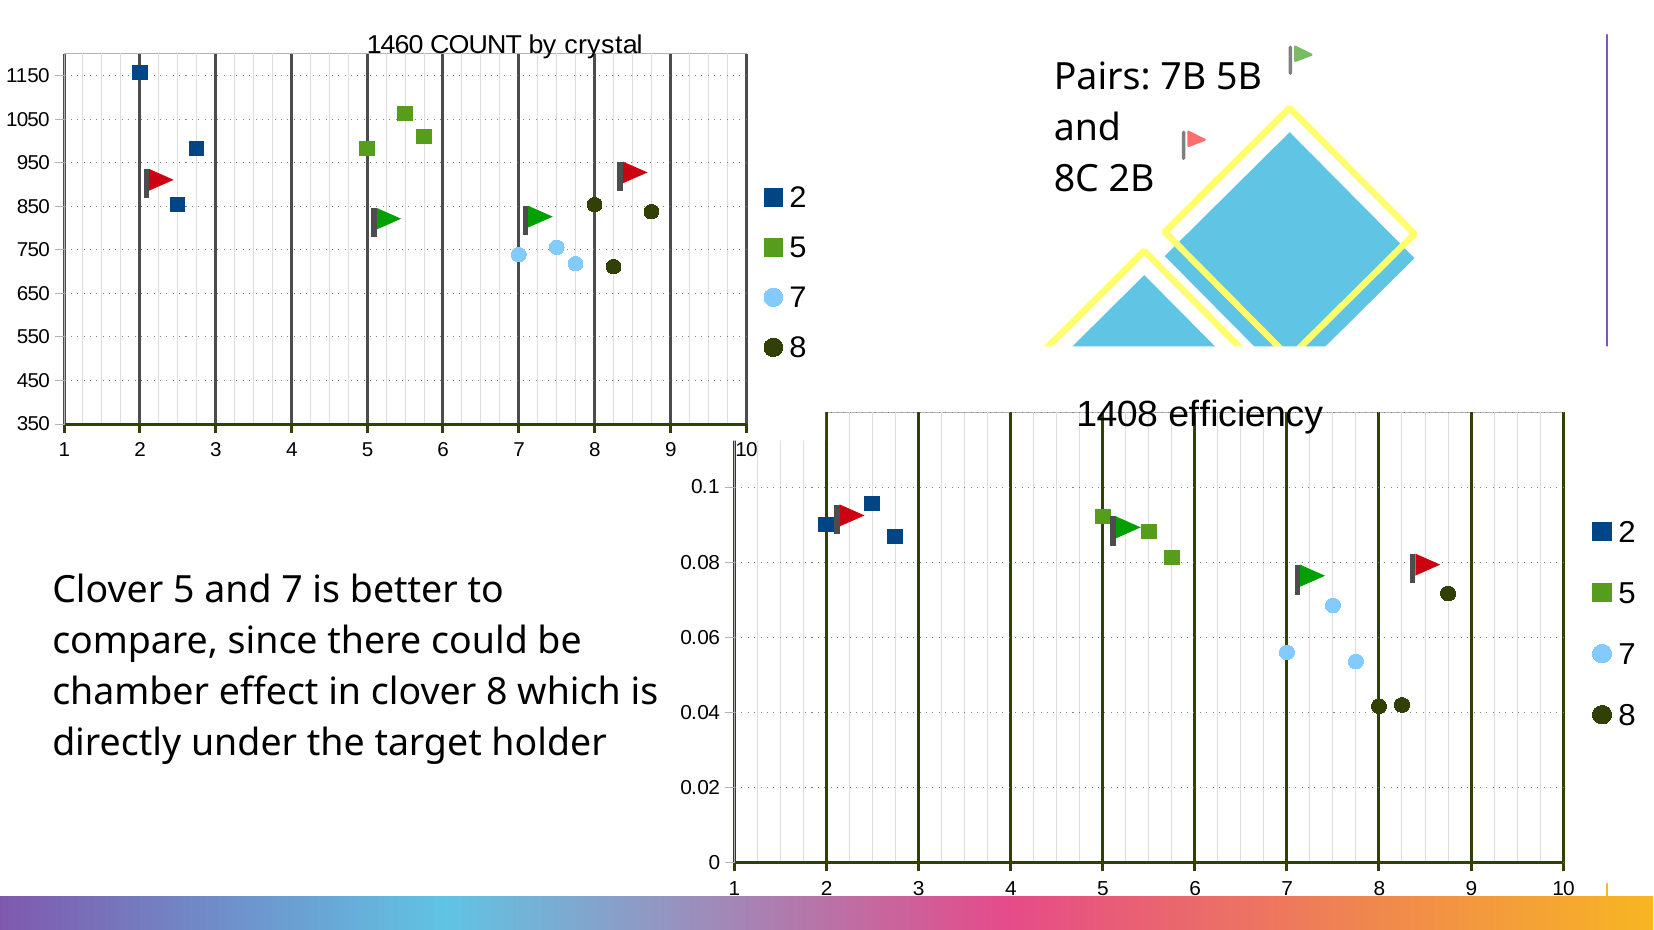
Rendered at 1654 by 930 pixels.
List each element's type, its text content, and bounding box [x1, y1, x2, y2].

picture [0, 896, 1654, 930]
text_box Pairs: 7B 5B and 8C 2B [1039, 42, 1501, 188]
text_box [1181, 130, 1186, 161]
text_box [1187, 130, 1206, 148]
text_box [1288, 45, 1293, 76]
text_box Clover 5 and 7 is better to compare, since there could be chamber effect in clover 8 which is directly under the target holder [37, 555, 676, 788]
chart [6, 0, 1653, 901]
text_box [1294, 45, 1313, 63]
